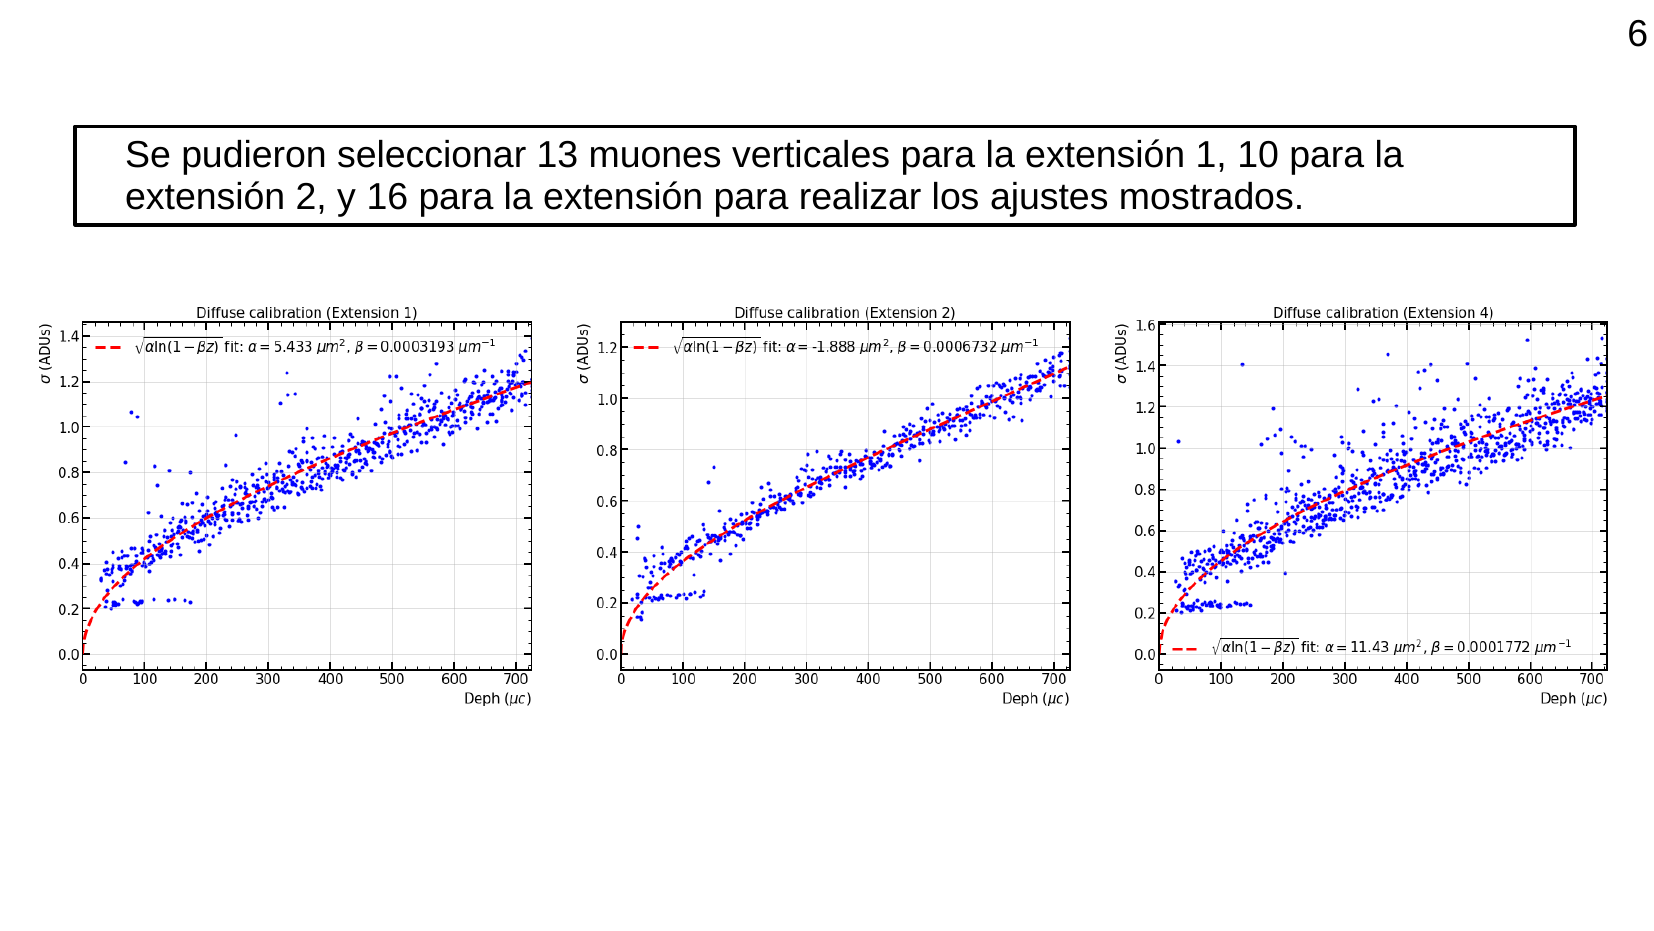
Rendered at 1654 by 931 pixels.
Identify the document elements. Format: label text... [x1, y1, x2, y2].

text_box <number> [1612, 4, 1654, 76]
picture [31, 299, 1613, 714]
text_box Se pudieron seleccionar 13 muones verticales para la extensión 1, 10 para la extensión 2, y 16 para la extensión para realizar los ajustes mostrados. [75, 126, 1576, 226]
